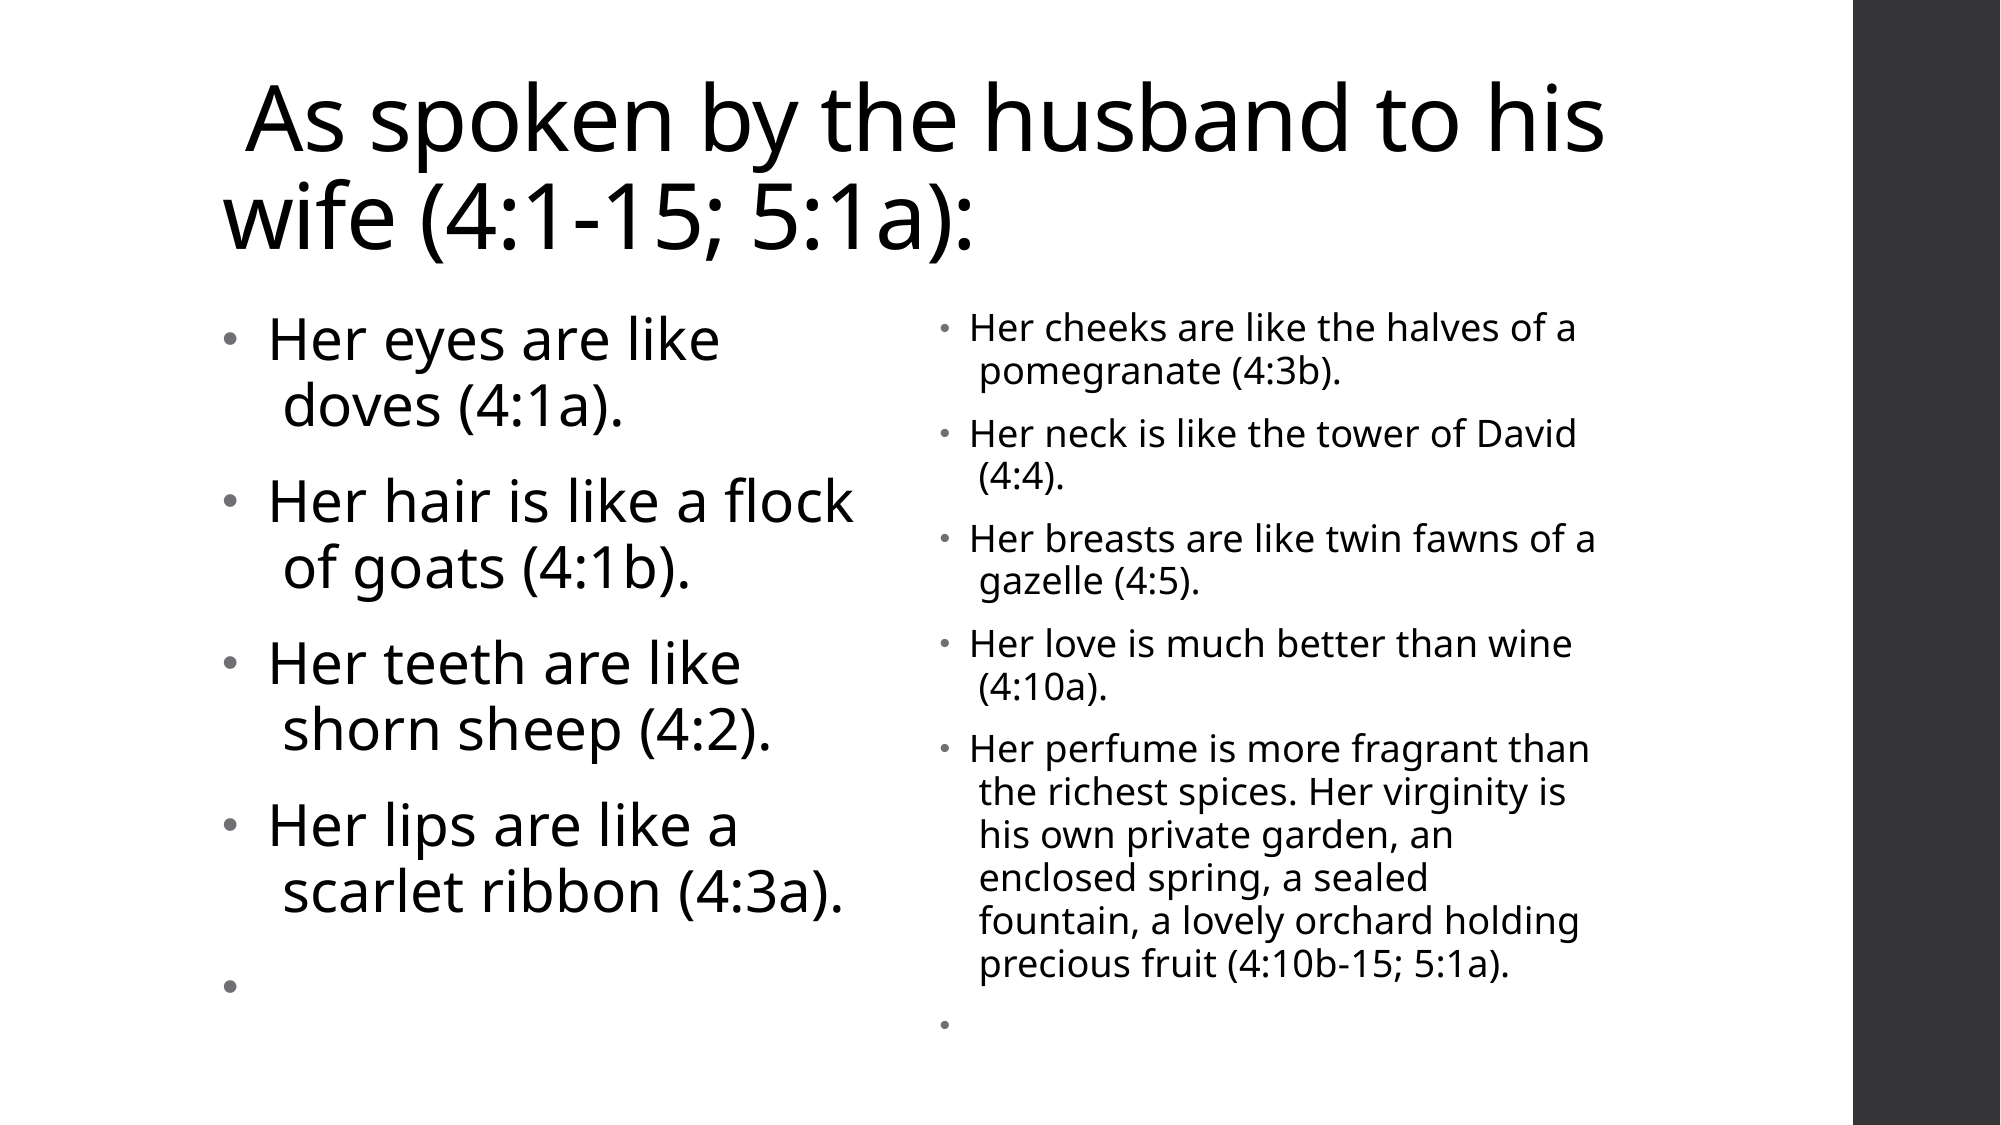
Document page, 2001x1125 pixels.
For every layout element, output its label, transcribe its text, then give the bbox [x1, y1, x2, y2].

title As spoken by the husband to his wife (4:1-15; 5:1a): [206, 60, 1797, 278]
list Her eyes are like doves (4:1a). Her hair is like a flock of goats (4:1b). Her teeth are like shorn sheep (4:2). Her lips are like a scarlet ribbon (4:3a). [207, 299, 900, 1014]
list Her cheeks are like the halves of a pomegranate (4:3b). Her neck is like the tower of David (4:4). Her breasts are like twin fawns of a gazelle (4:5). Her love is much better than wine (4:10a). Her perfume is more fragrant than the richest spices. Her virginity is his own private garden, an enclosed spring, a sealed fountain, a lovely orchard holding precious fruit (4:10b-15; 5:1a). [924, 299, 1617, 1014]
